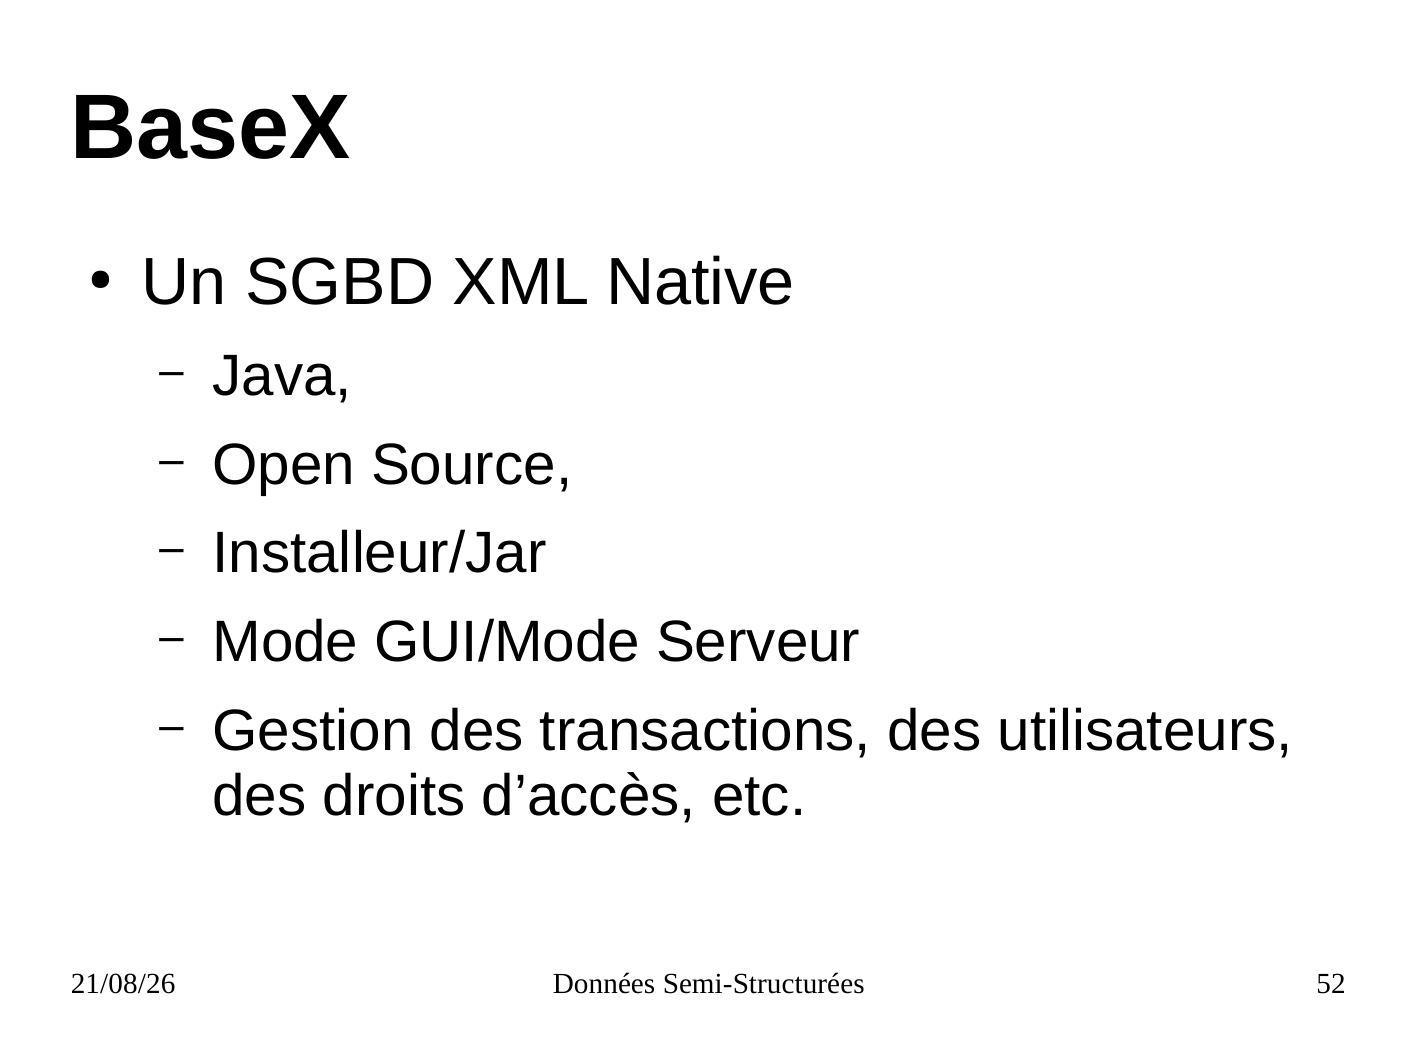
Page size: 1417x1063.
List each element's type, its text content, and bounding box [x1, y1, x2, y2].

title BaseX [70, 42, 1346, 212]
list Un SGBD XML Native Java, Open Source, Installeur/Jar Mode GUI/Mode Serveur Gestion des transactions, des utilisateurs, des droits d’accès, etc. [70, 244, 1346, 925]
